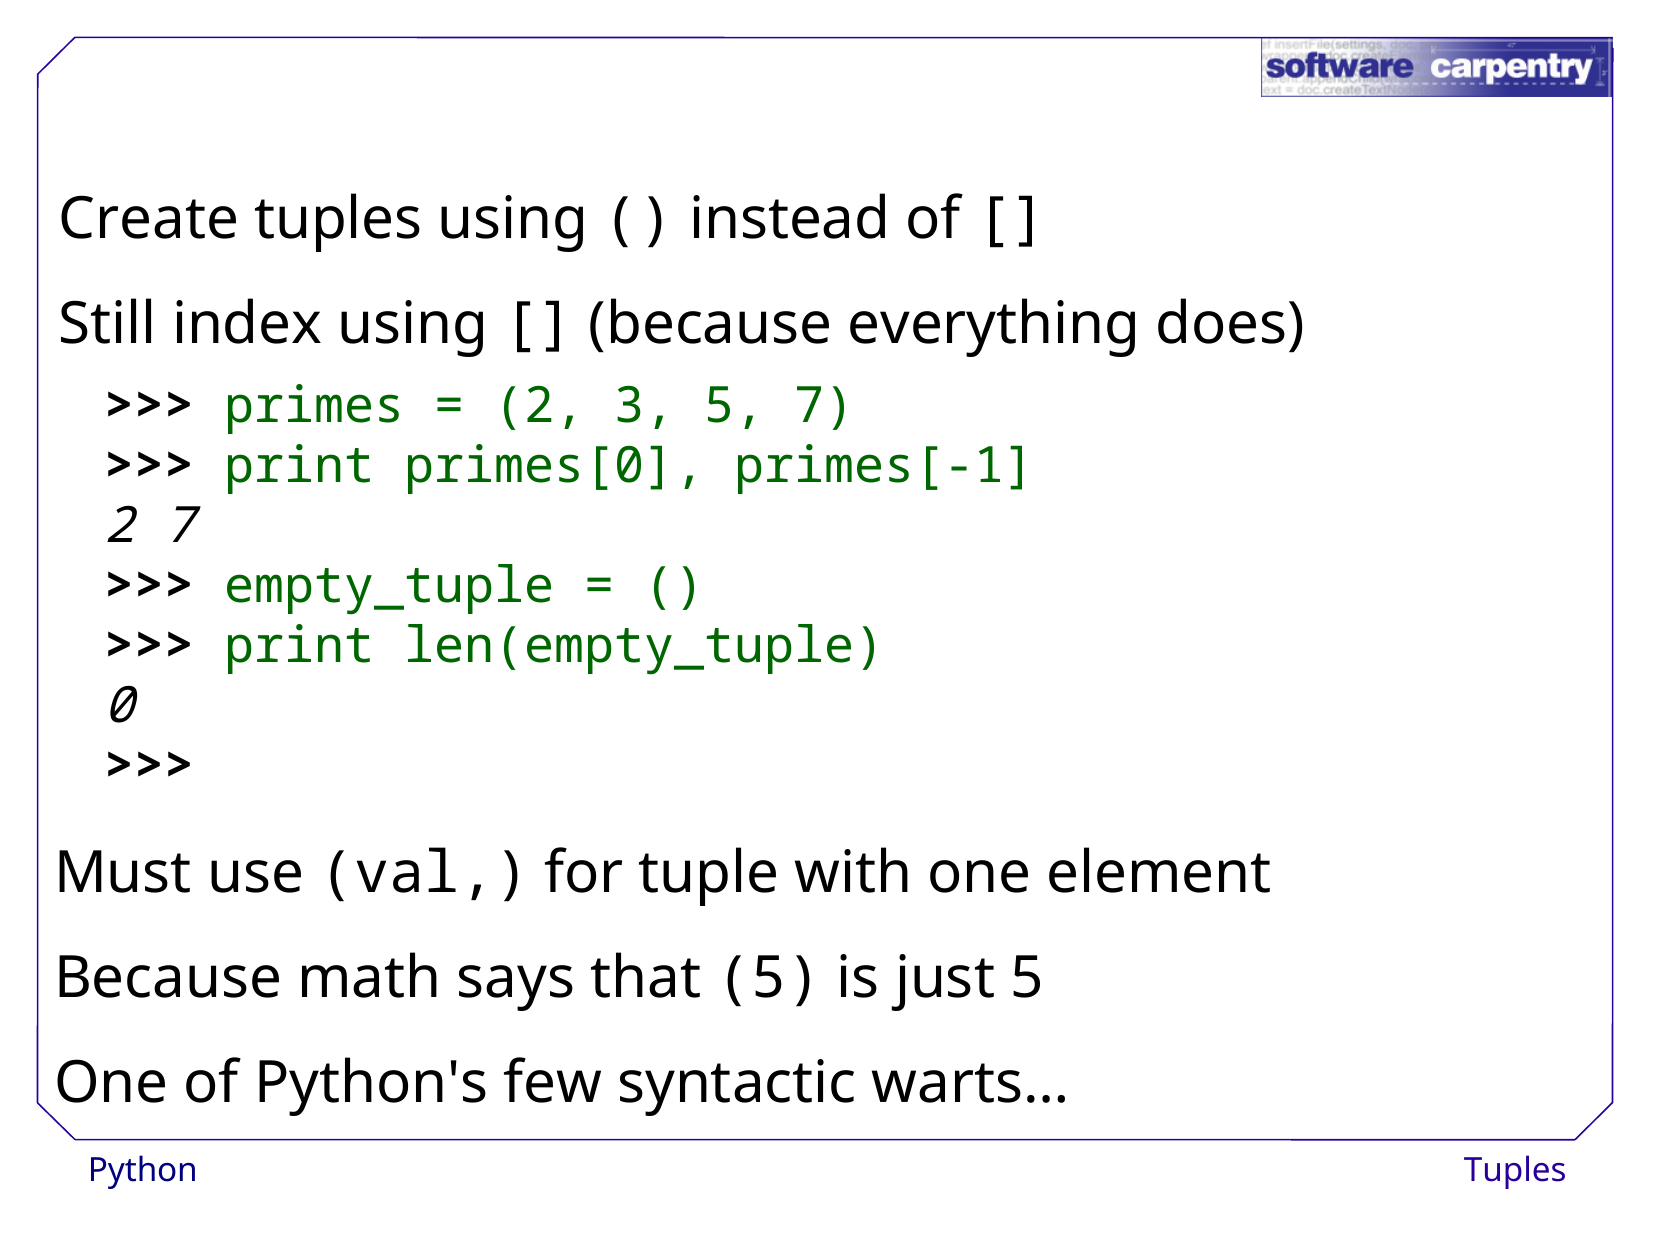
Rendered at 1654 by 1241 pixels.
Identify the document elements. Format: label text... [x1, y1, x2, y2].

text_box Must use (val,) for tuple with one element Because math says that (5) is just 5 One of Python's few syntactic warts… [39, 791, 1437, 1122]
picture [1261, 39, 1613, 97]
text_box >>> primes = (2, 3, 5, 7) >>> print primes[0], primes[-1] 2 7 >>> empty_tuple = () >>> print len(empty_tuple) 0 >>> [89, 364, 1167, 791]
text_box Create tuples using () instead of [] Still index using [] (because everything does) [44, 137, 1470, 364]
